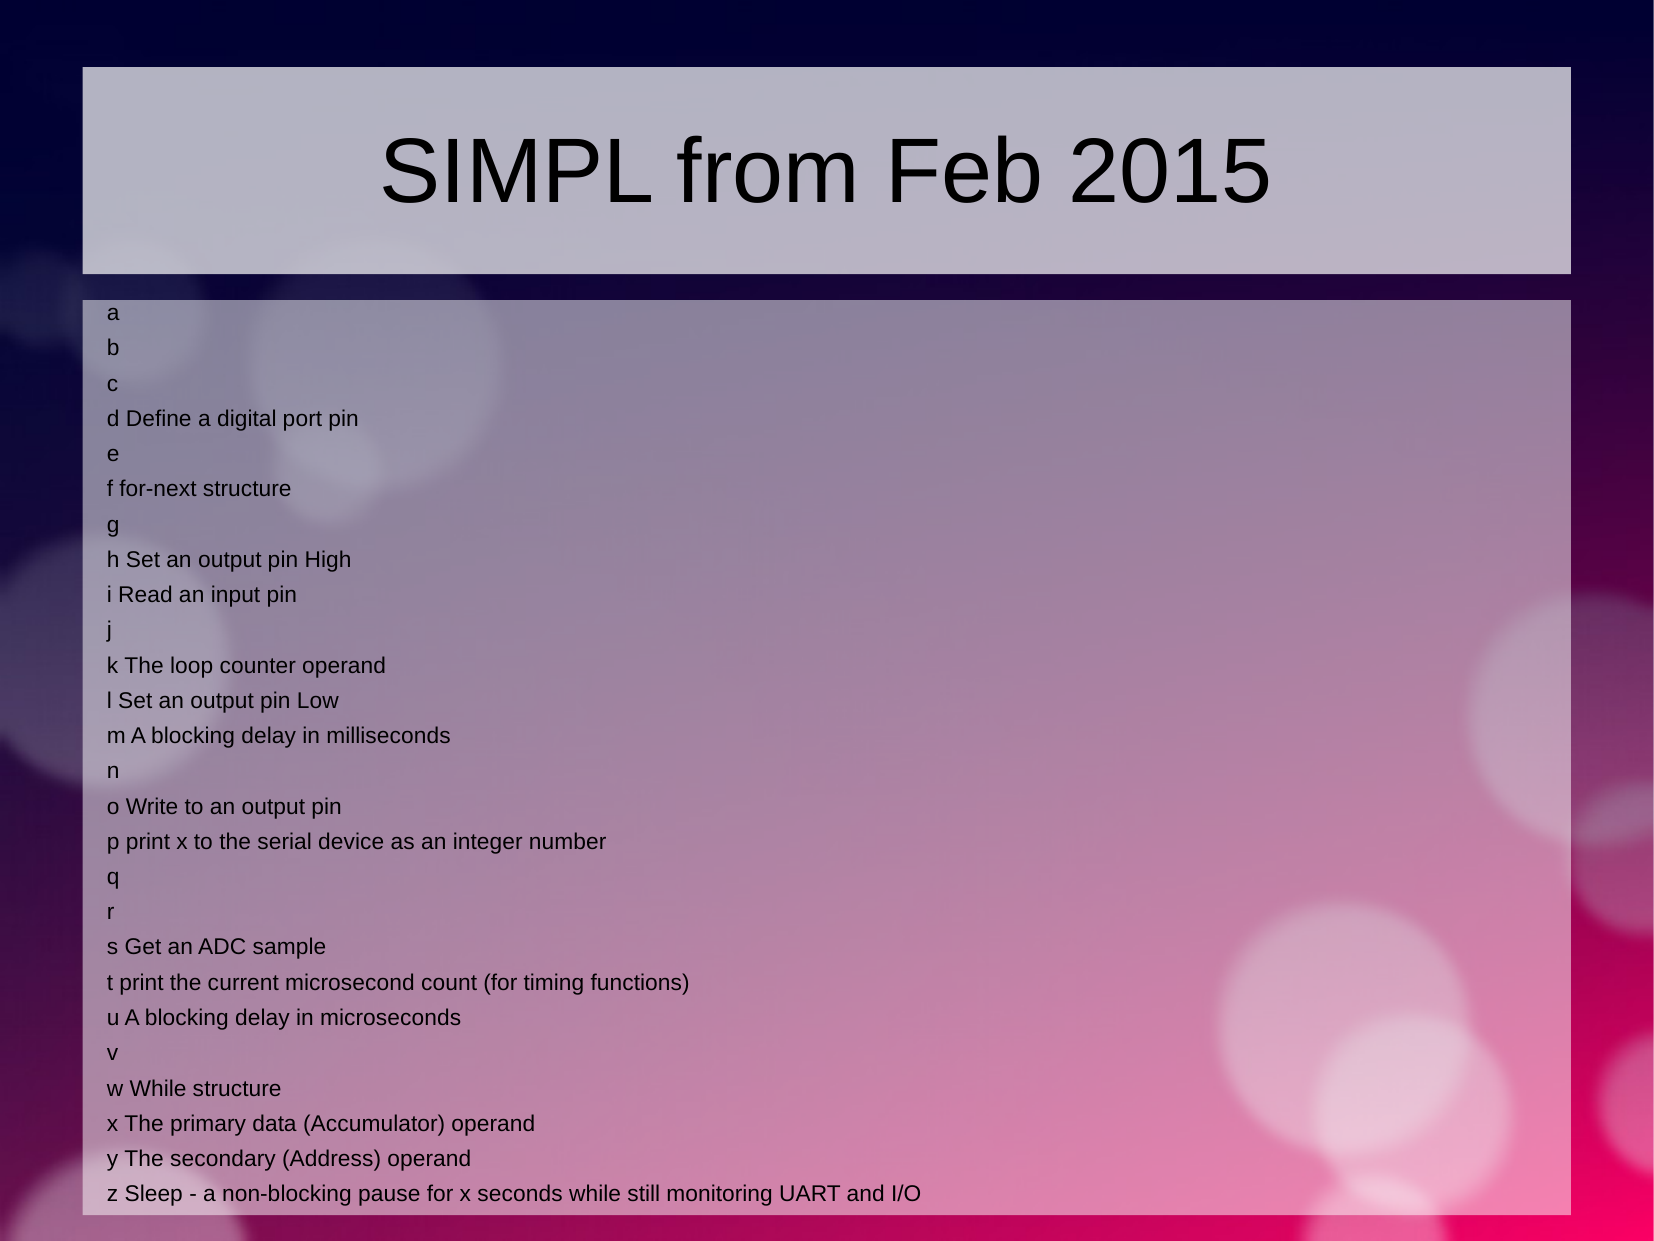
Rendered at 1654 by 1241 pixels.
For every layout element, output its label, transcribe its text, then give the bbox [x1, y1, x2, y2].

title SIMPL from Feb 2015 [82, 67, 1571, 275]
picture [0, 0, 1654, 1241]
list a b c d Define a digital port pin e f for-next structure g h Set an output pin High i Read an input pin j k The loop counter operand l Set an output pin Low m A blocking delay in milliseconds n o Write to an output pin p print x to the serial device as an integer number q r s Get an ADC sample t print the current microsecond count (for timing functions) u A blocking delay in microseconds v w While structure x The primary data (Accumulator) operand y The secondary (Address) operand z Sleep - a non-blocking pause for x seconds while still monitoring UART and I/O [82, 300, 1571, 1216]
